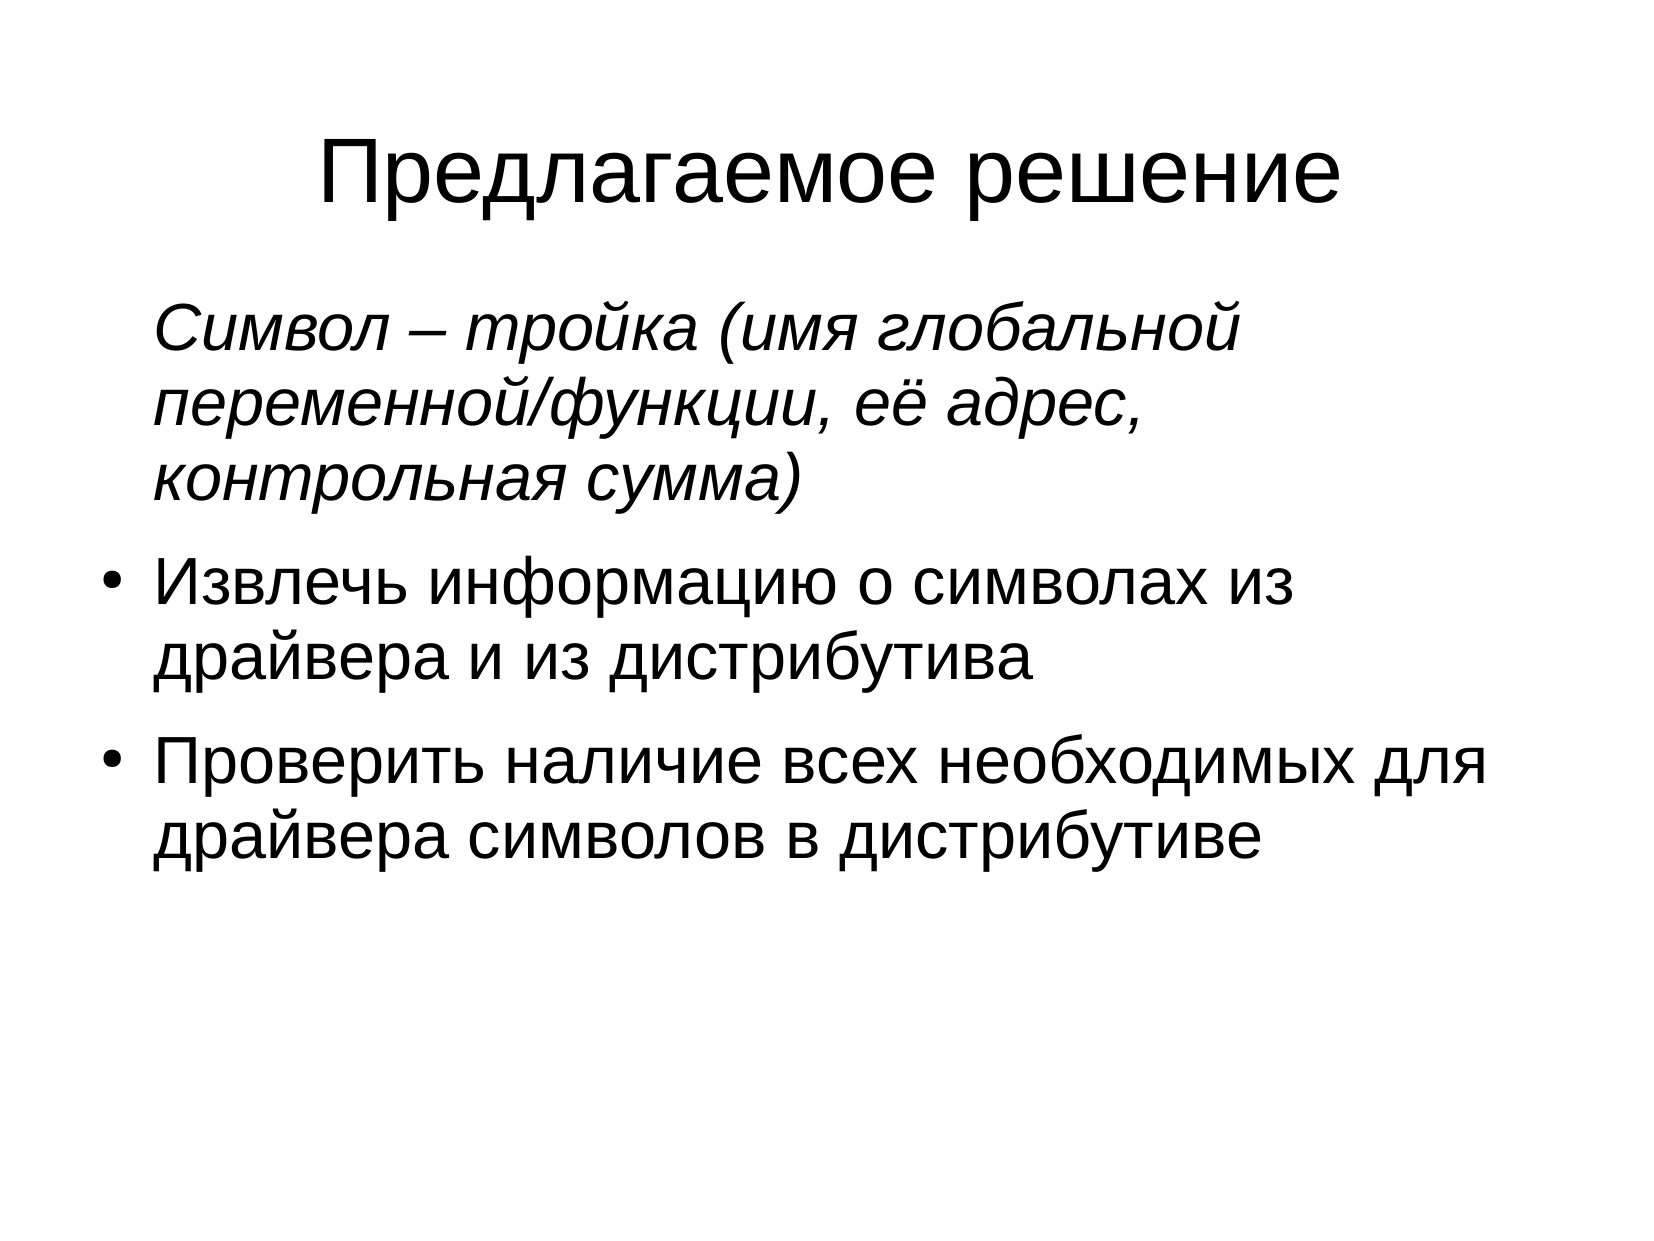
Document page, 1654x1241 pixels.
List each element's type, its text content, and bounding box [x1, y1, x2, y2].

title Предлагаемое решение [86, 75, 1576, 268]
list Символ – тройка (имя глобальной переменной/функции, её адрес, контрольная сумма) Извлечь информацию о символах из драйвера и из дистрибутива Проверить наличие всех необходимых для драйвера символов в дистрибутиве [82, 290, 1571, 1109]
